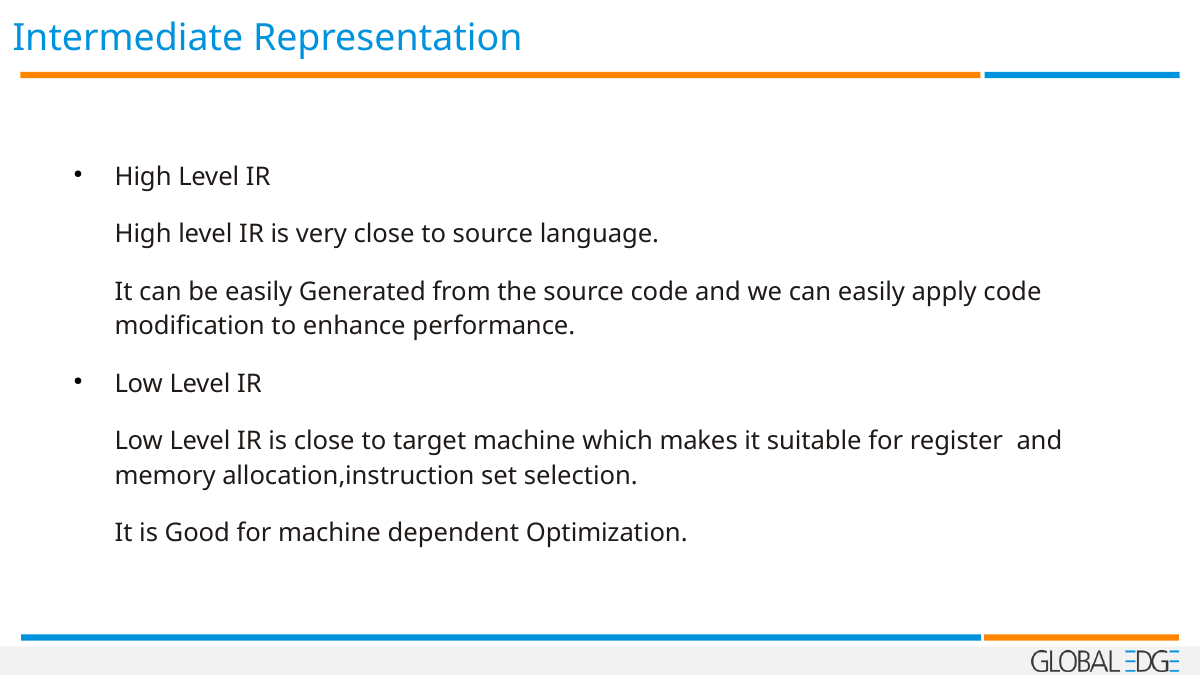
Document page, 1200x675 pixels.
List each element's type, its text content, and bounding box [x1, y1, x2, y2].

title Intermediate Representation [12, 9, 1088, 63]
list High Level IR High level IR is very close to source language. It can be easily Generated from the source code and we can easily apply code modification to enhance performance. Low Level IR Low Level IR is close to target machine which makes it suitable for register and memory allocation,instruction set selection. It is Good for machine dependent Optimization. [60, 157, 1140, 550]
picture [1031, 650, 1179, 672]
